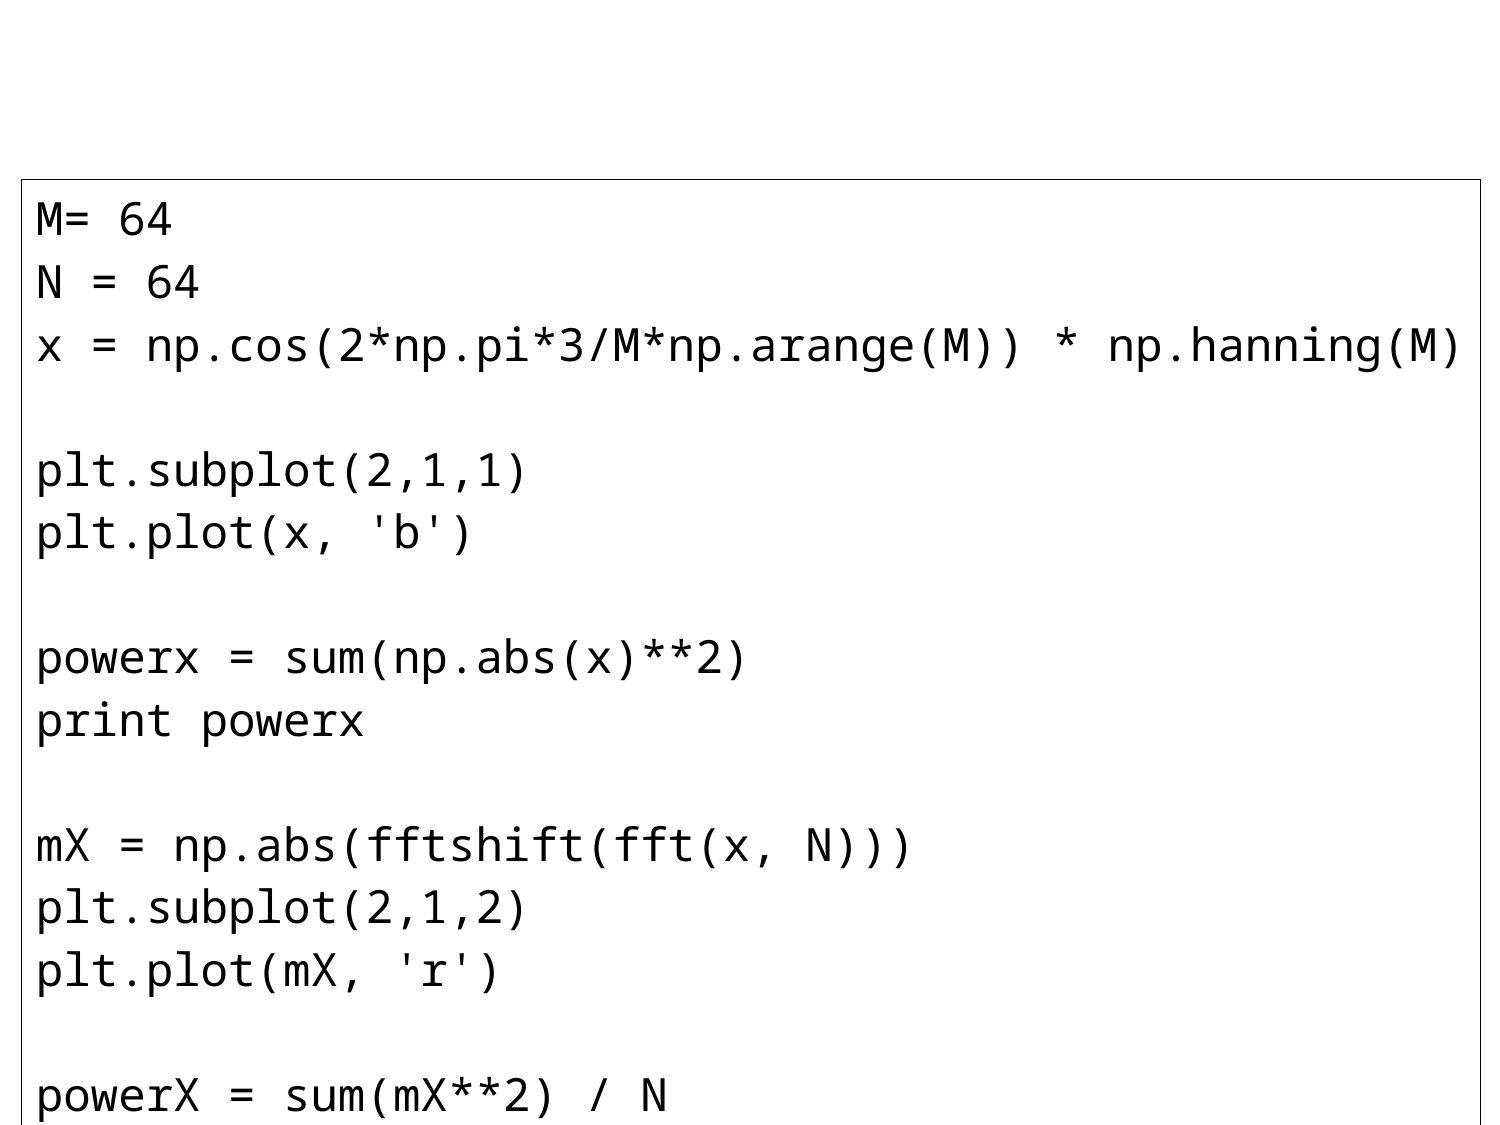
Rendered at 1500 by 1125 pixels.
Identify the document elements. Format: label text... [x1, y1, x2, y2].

text_box M= 64 N = 64 x = np.cos(2*np.pi*3/M*np.arange(M)) * np.hanning(M) plt.subplot(2,1,1) plt.plot(x, 'b') powerx = sum(np.abs(x)**2) print powerx mX = np.abs(fftshift(fft(x, N))) plt.subplot(2,1,2) plt.plot(mX, 'r') powerX = sum(mX**2) / N print powerX [21, 179, 1481, 927]
